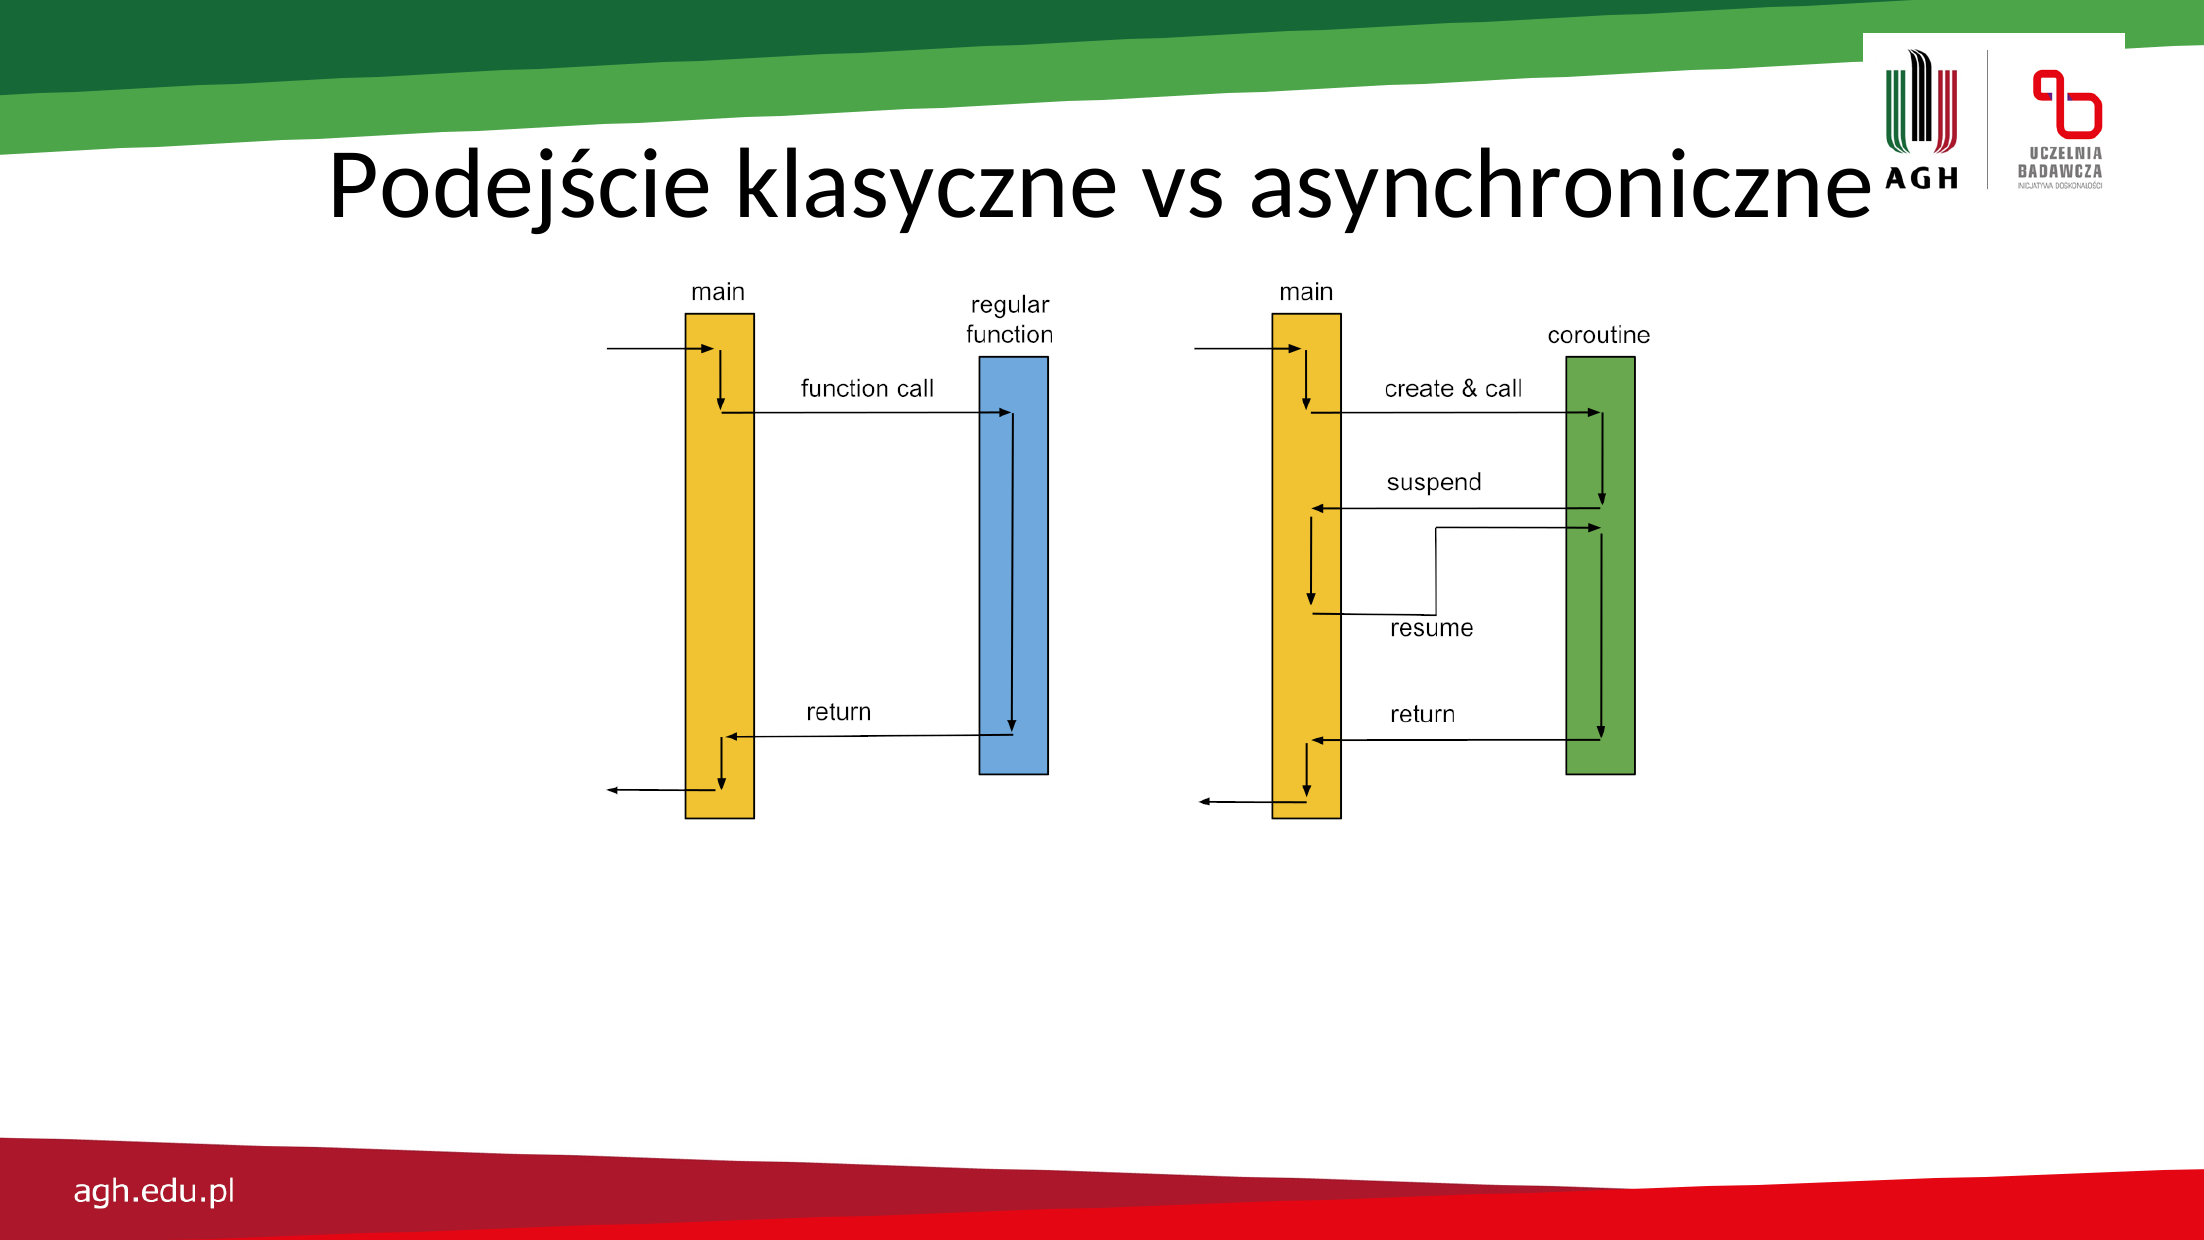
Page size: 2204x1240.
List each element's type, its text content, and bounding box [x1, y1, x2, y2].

picture [0, 0, 2204, 1240]
title Podejście klasyczne vs asynchroniczne [151, 65, 2053, 306]
